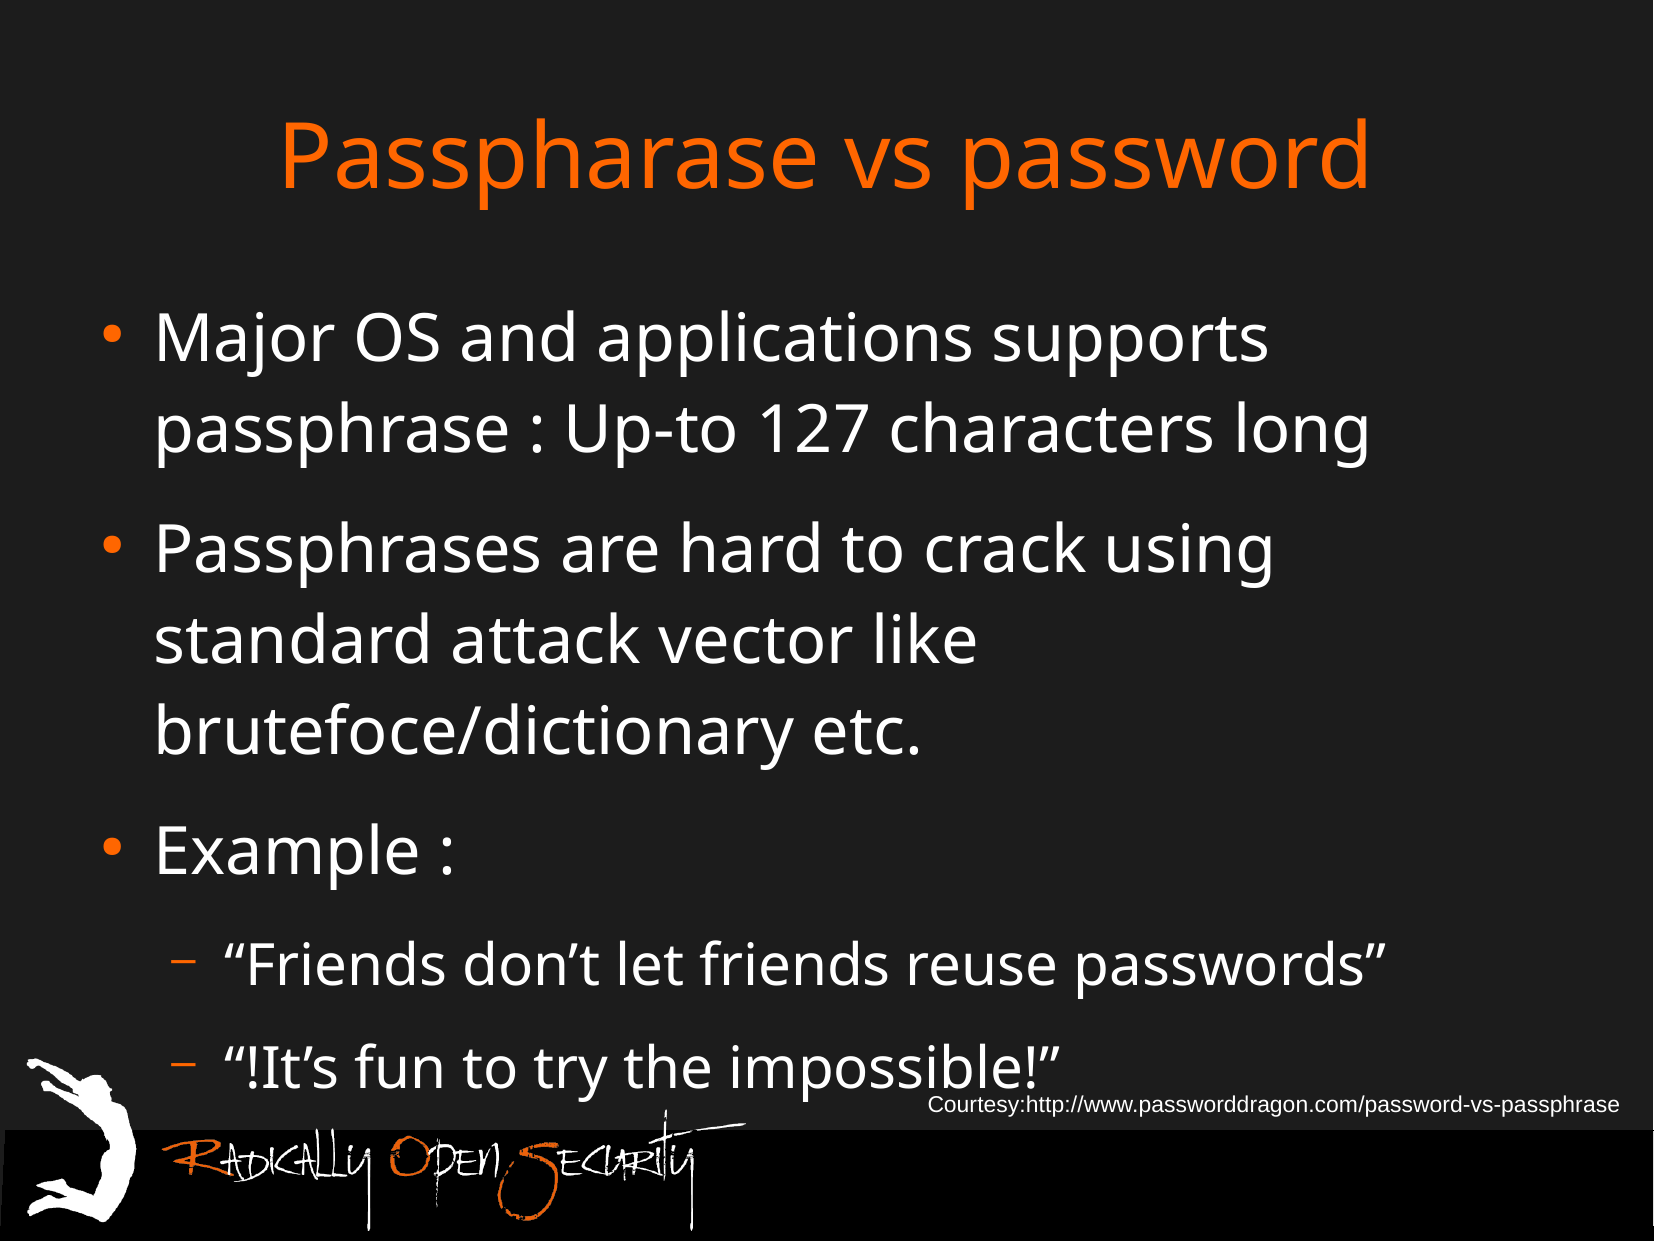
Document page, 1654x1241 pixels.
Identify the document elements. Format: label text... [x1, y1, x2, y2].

picture [0, 1022, 778, 1241]
title Passpharase vs password [82, 49, 1571, 257]
text_box Courtesy:http://www.passworddragon.com/password-vs-passphrase [912, 1083, 1637, 1127]
list Major OS and applications supports passphrase : Up-to 127 characters long Passphrases are hard to crack using standard attack vector like brutefoce/dictionary etc. Example : “Friends don’t let friends reuse passwords” “!It’s fun to try the impossible!” [82, 290, 1571, 1015]
